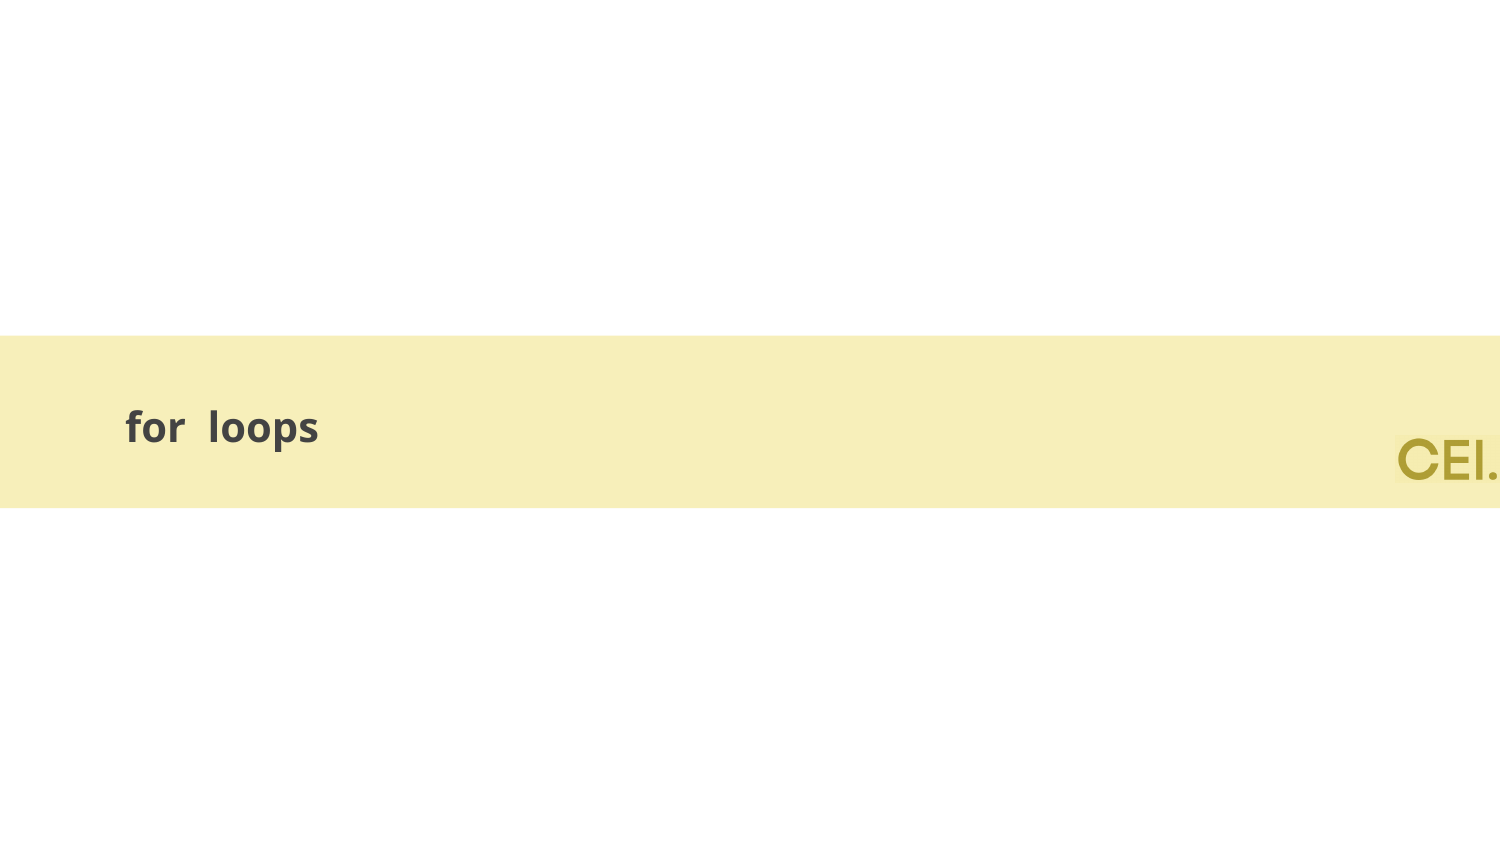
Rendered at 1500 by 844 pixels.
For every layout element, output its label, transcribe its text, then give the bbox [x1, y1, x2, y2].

text_box for loops [99, 386, 1048, 458]
text_box [0, 335, 1500, 509]
picture [1395, 435, 1500, 483]
